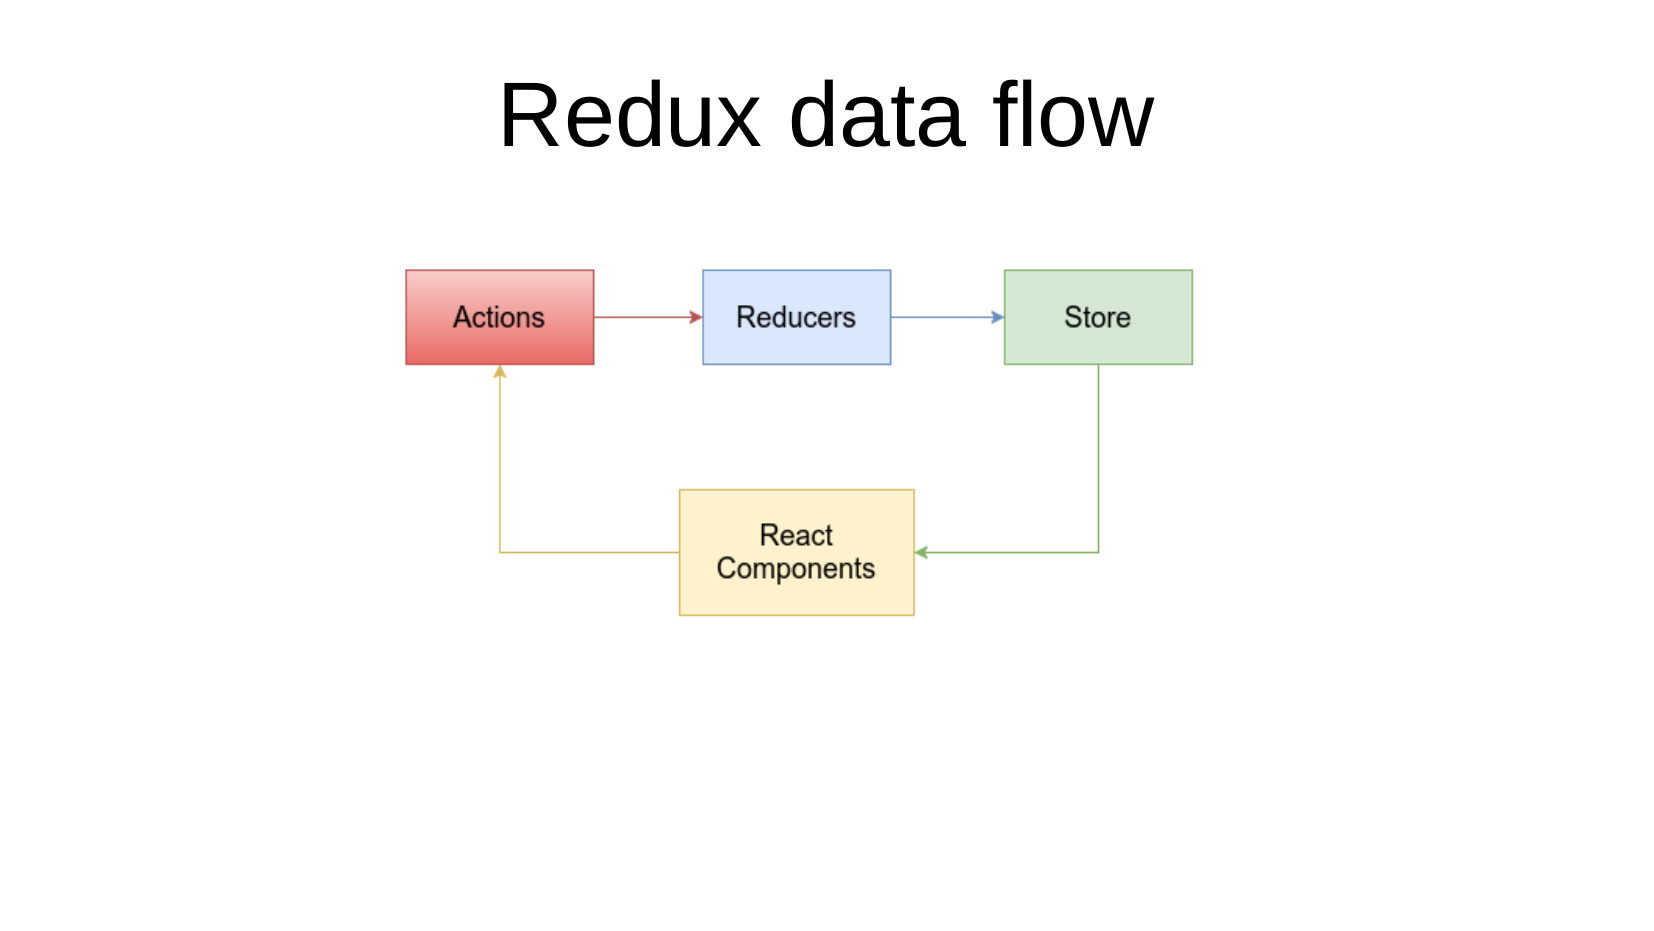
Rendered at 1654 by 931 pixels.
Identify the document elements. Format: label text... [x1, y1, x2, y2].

title Redux data flow [82, 37, 1571, 193]
picture [390, 254, 1209, 632]
